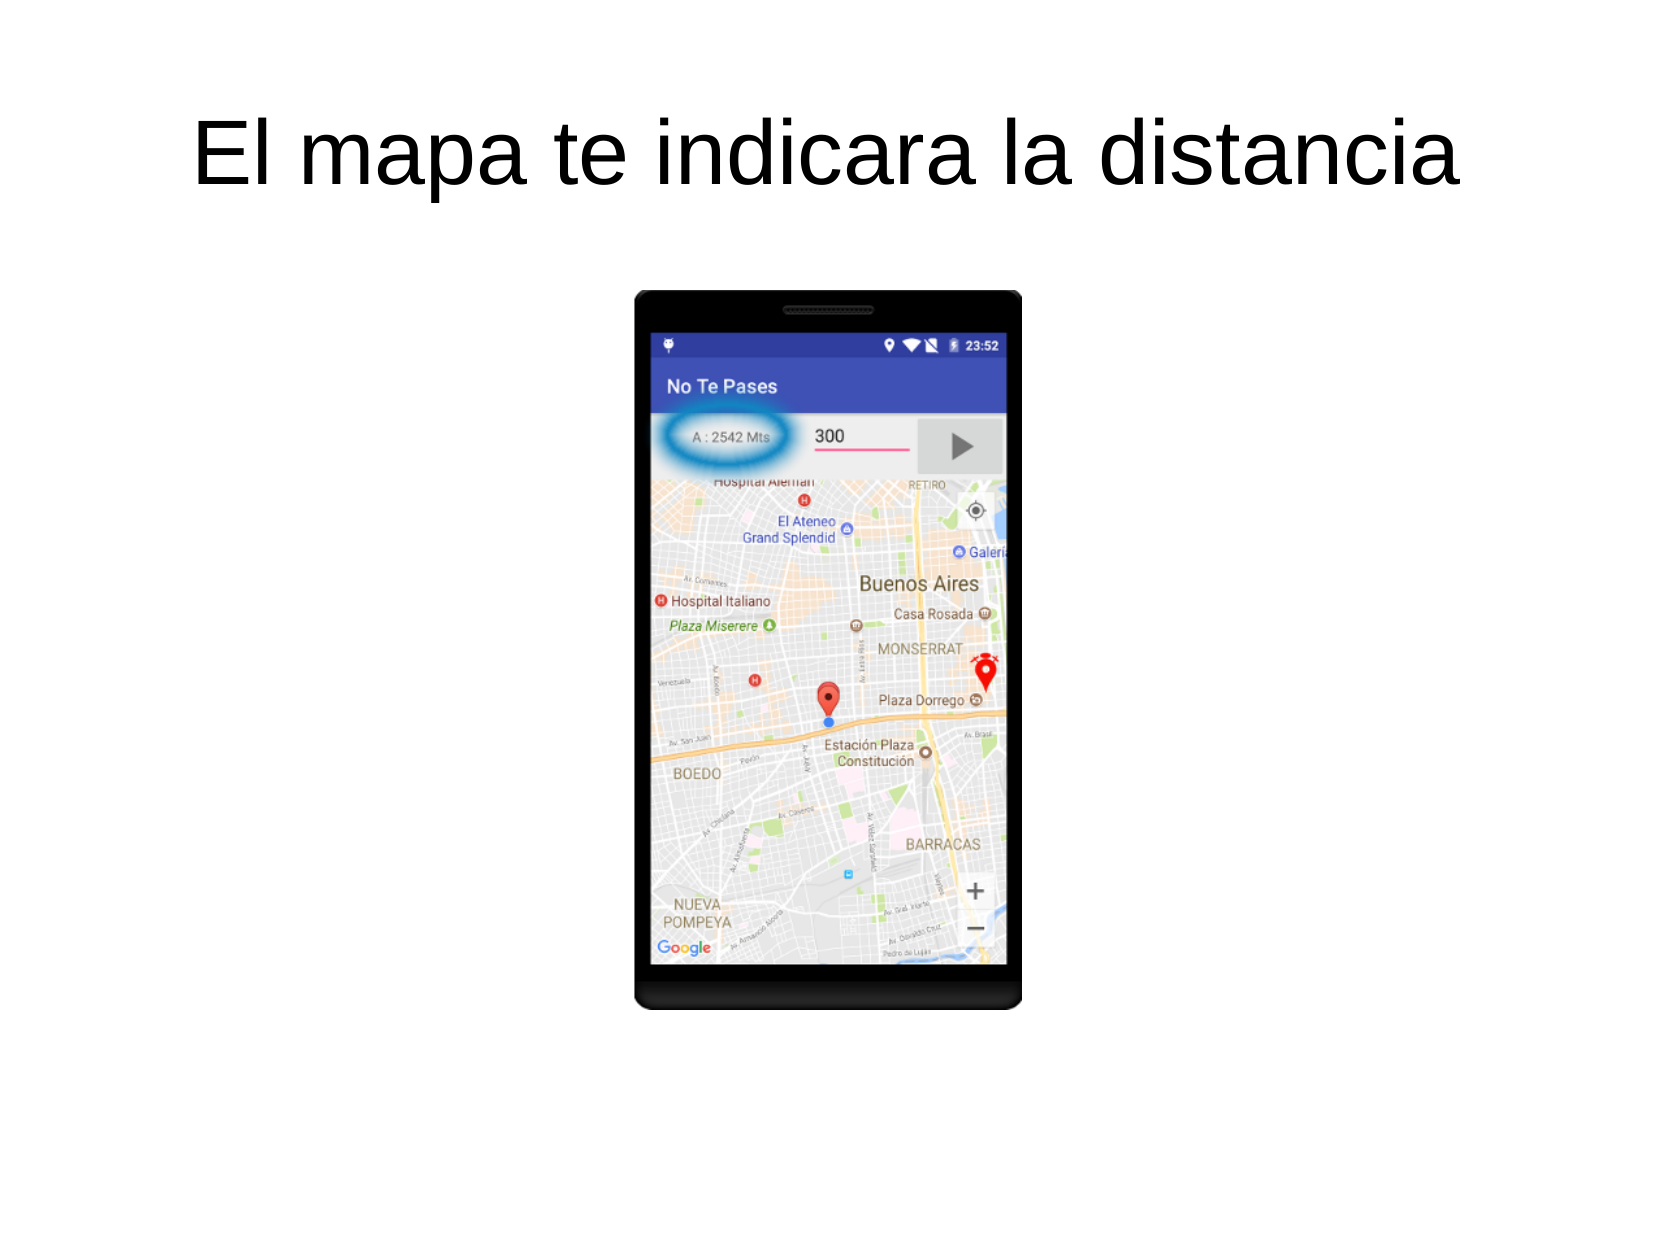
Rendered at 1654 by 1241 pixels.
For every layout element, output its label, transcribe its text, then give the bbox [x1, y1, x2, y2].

picture [632, 290, 1022, 1010]
title El mapa te indicara la distancia [82, 49, 1571, 257]
